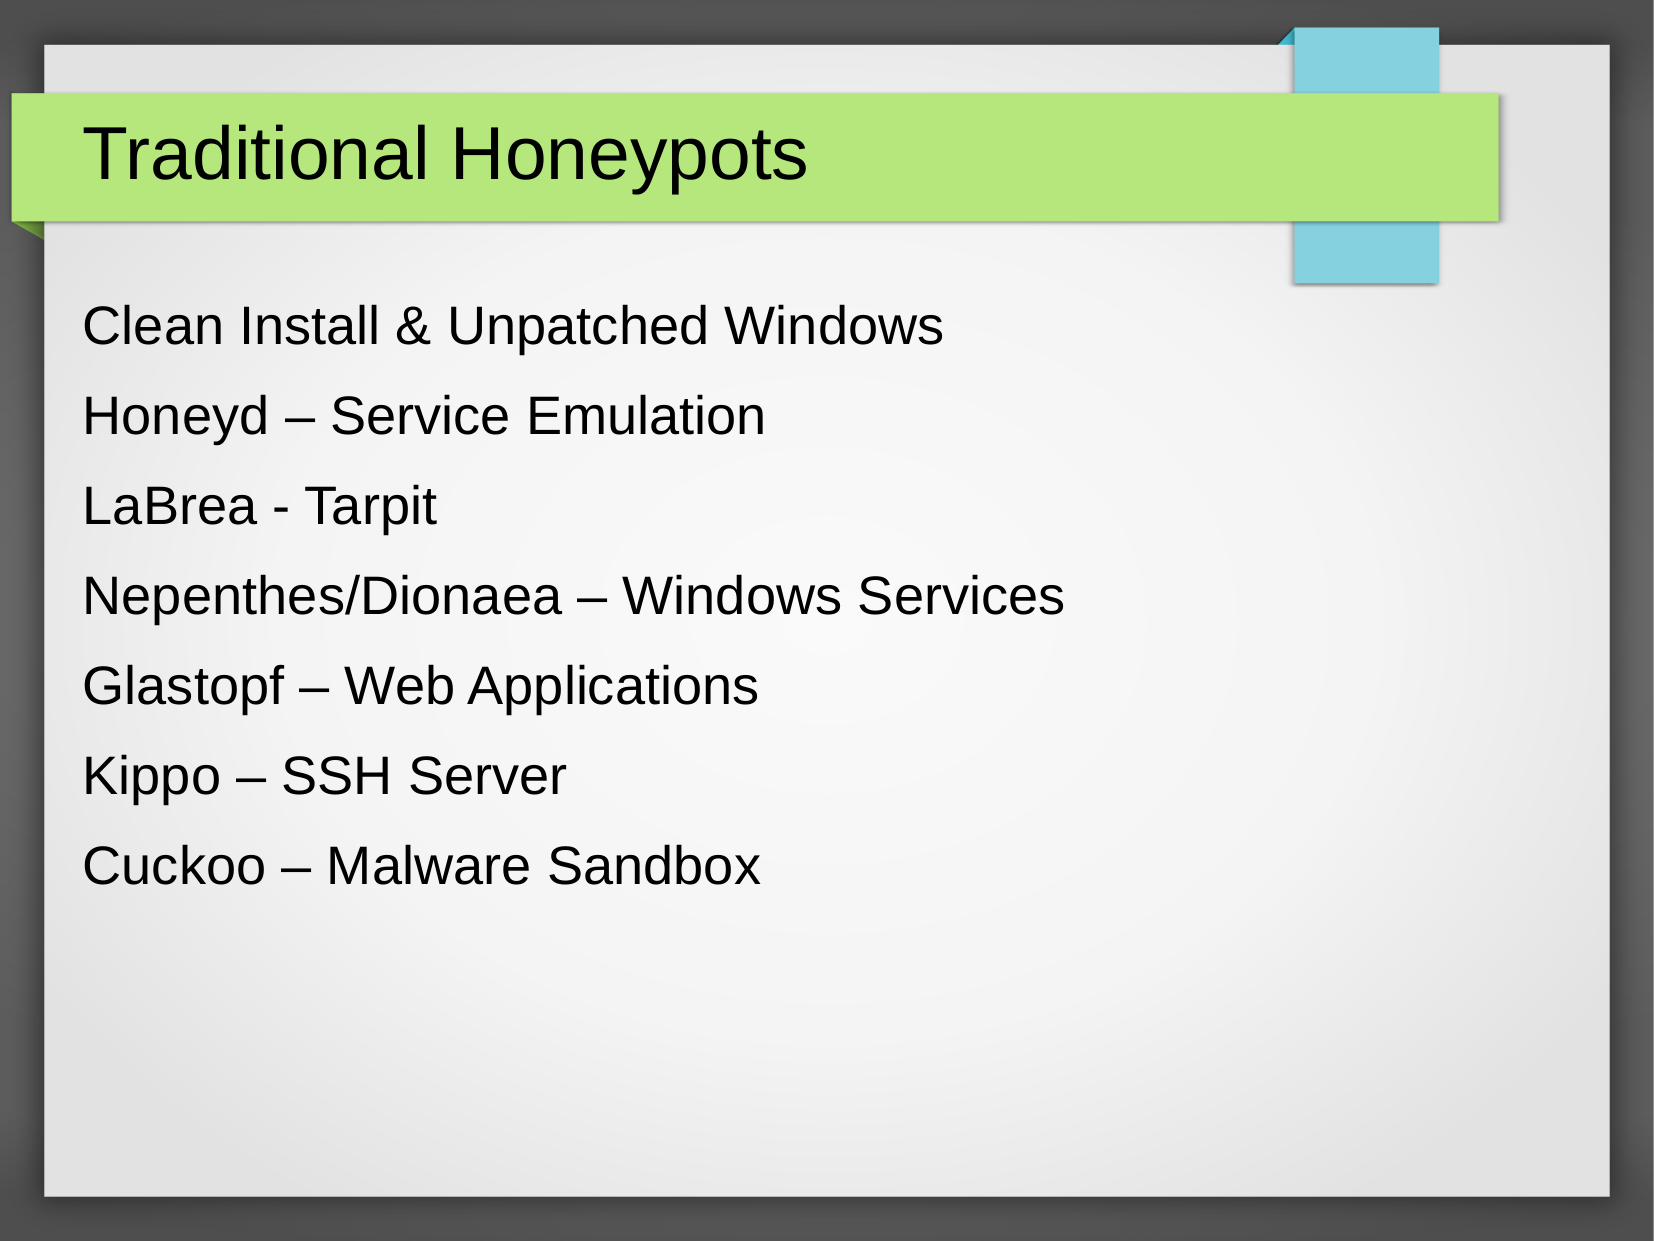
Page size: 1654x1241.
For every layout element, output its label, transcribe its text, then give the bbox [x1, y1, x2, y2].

list Clean Install & Unpatched Windows Honeyd – Service Emulation LaBrea - Tarpit Nepenthes/Dionaea – Windows Services Glastopf – Web Applications Kippo – SSH Server Cuckoo – Malware Sandbox [82, 295, 1571, 1015]
title Traditional Honeypots [82, 94, 1264, 213]
picture [0, 0, 1654, 1241]
